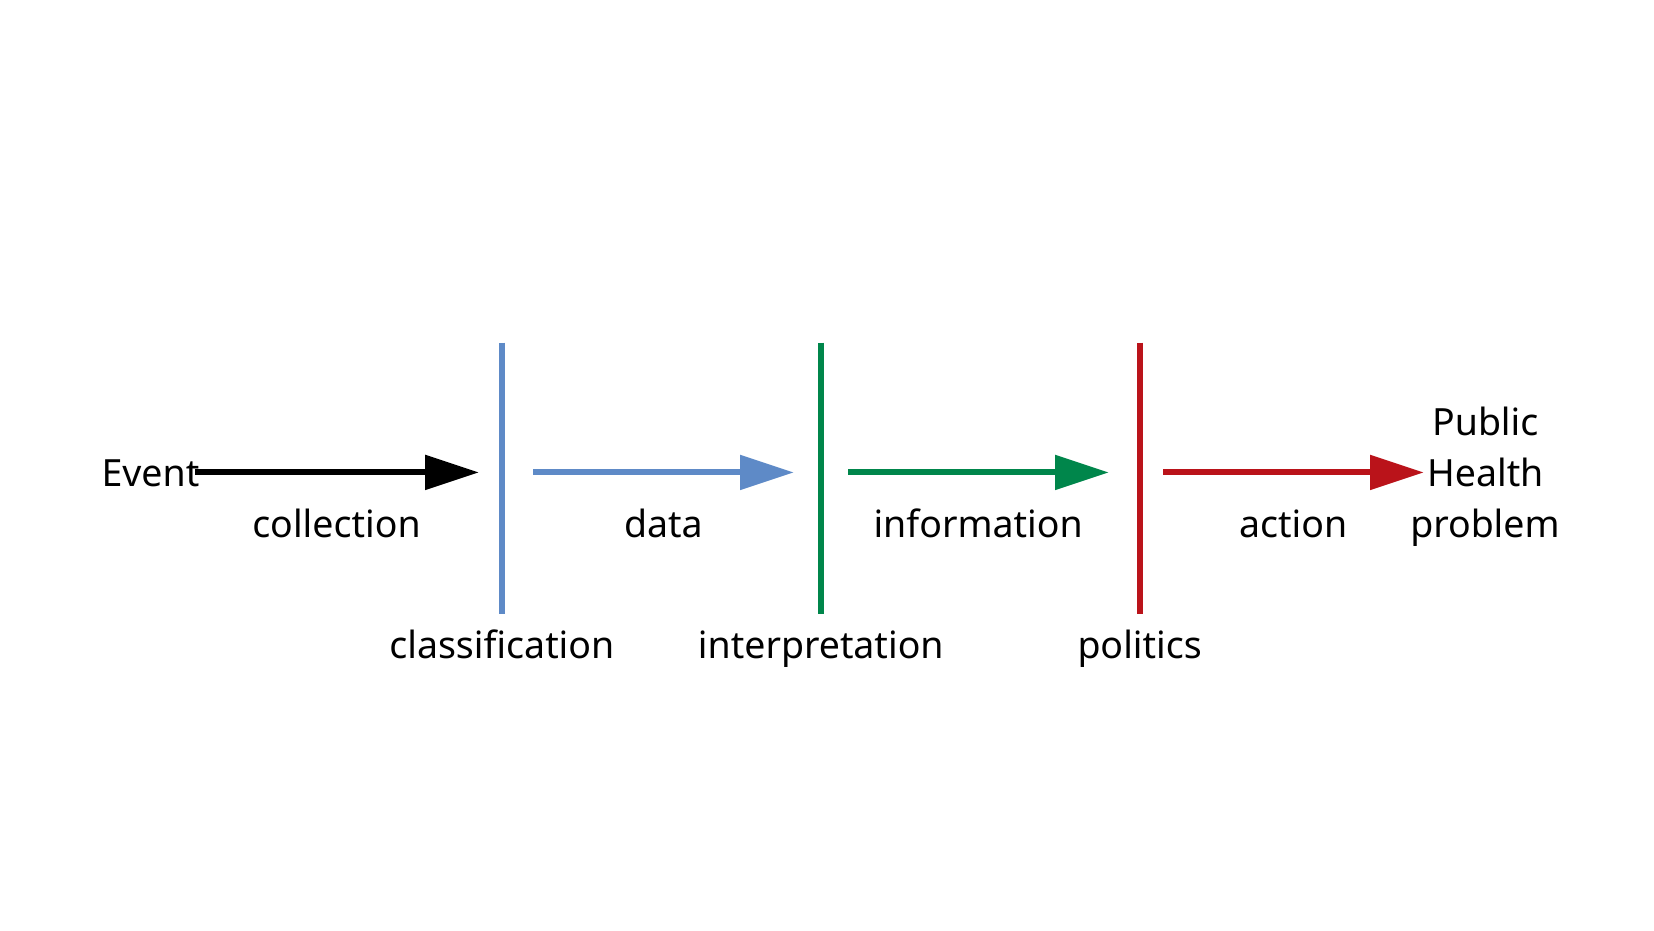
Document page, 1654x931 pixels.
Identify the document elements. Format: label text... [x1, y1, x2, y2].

text_box politics [974, 614, 1306, 674]
text_box Public Health problem [1441, 431, 1530, 514]
text_box classification [336, 614, 655, 674]
text_box Event [108, 431, 195, 514]
text_box interpretation [655, 614, 974, 674]
